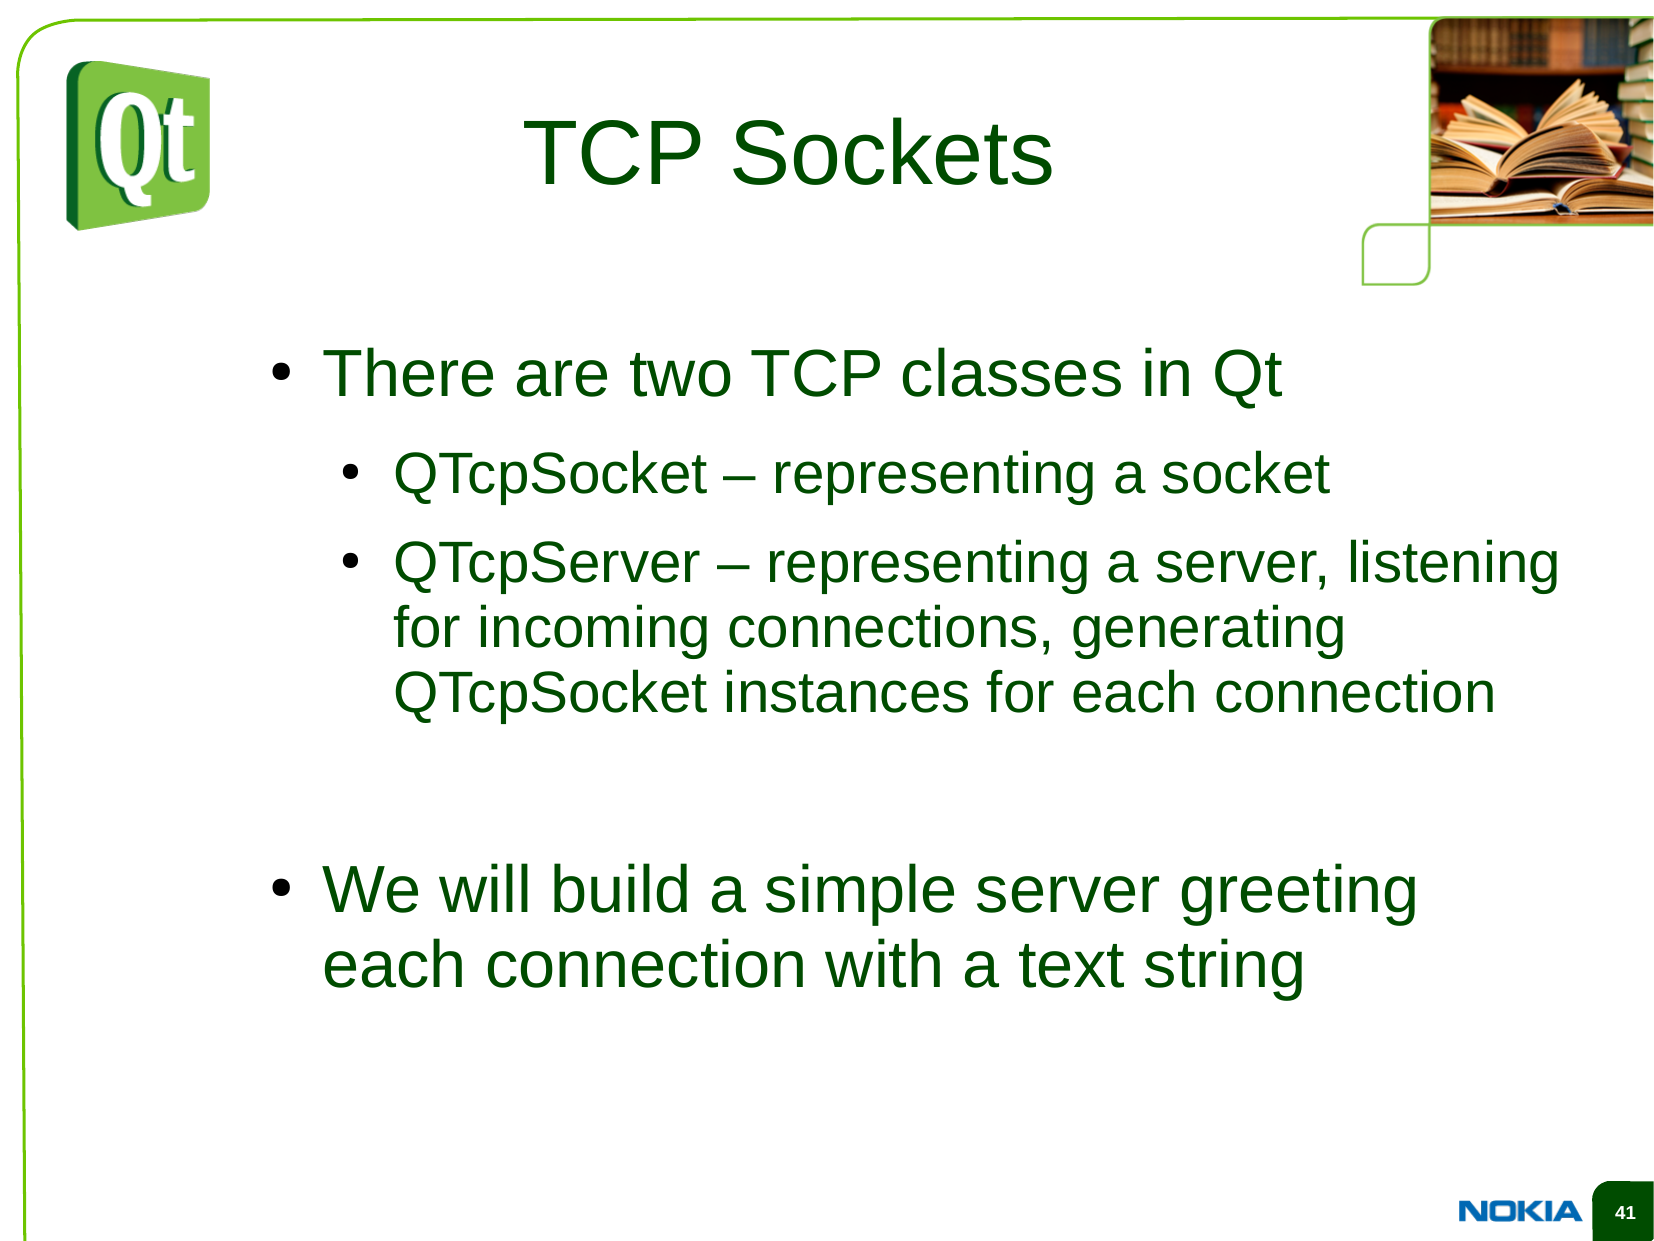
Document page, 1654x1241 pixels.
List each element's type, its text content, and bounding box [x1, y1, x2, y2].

title TCP Sockets [251, 56, 1327, 250]
picture [1459, 1200, 1583, 1222]
picture [66, 61, 210, 231]
picture [1338, 5, 1654, 306]
list There are two TCP classes in Qt QTcpSocket – representing a socket QTcpServer – representing a server, listening for incoming connections, generating QTcpSocket instances for each connection We will build a simple server greeting each connection with a text string [251, 336, 1571, 1085]
